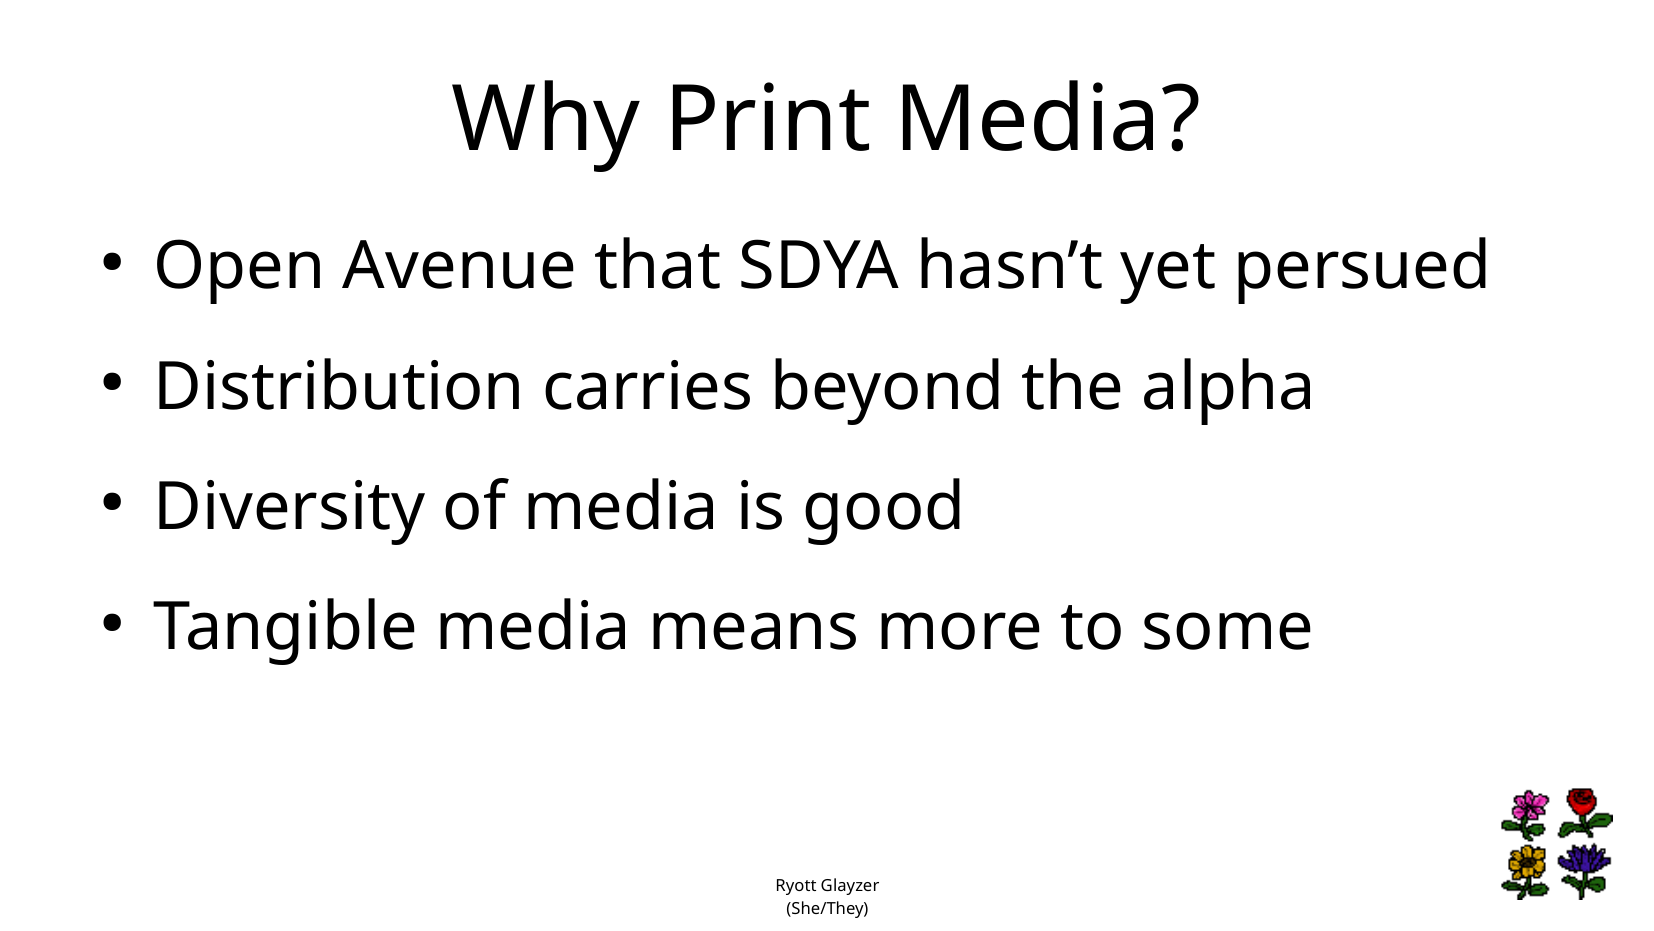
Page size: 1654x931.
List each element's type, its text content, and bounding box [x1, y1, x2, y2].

title Why Print Media? [82, 37, 1571, 193]
picture [1500, 787, 1613, 901]
list Open Avenue that SDYA hasn’t yet persued Distribution carries beyond the alpha Diversity of media is good Tangible media means more to some [82, 217, 1571, 758]
